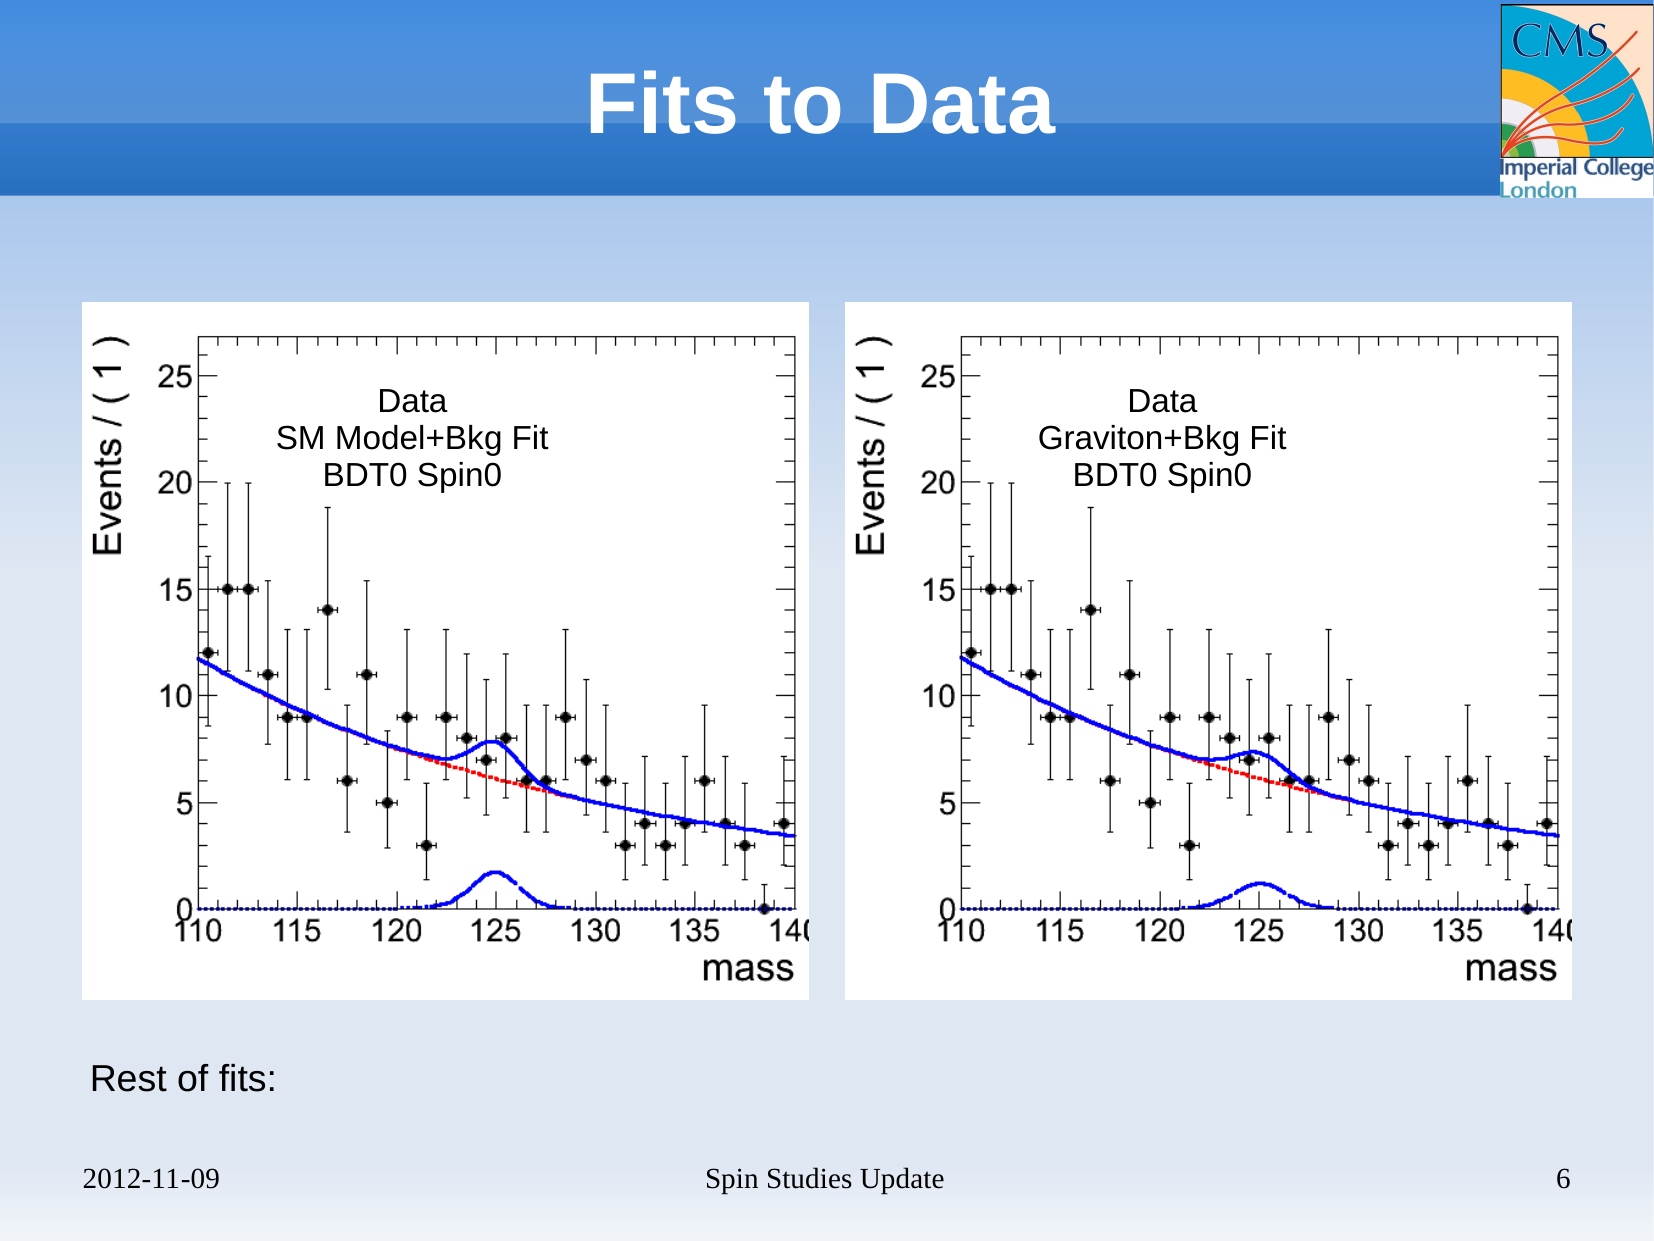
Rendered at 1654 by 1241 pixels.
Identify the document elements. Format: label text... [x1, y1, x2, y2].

picture [0, 0, 1654, 1241]
text_box Data Graviton+Bkg Fit BDT0 Spin0 [975, 375, 1351, 501]
title Fits to Data [76, 0, 1565, 208]
text_box Rest of fits: [75, 1050, 1576, 1107]
text_box Data SM Model+Bkg Fit BDT0 Spin0 [225, 375, 601, 501]
